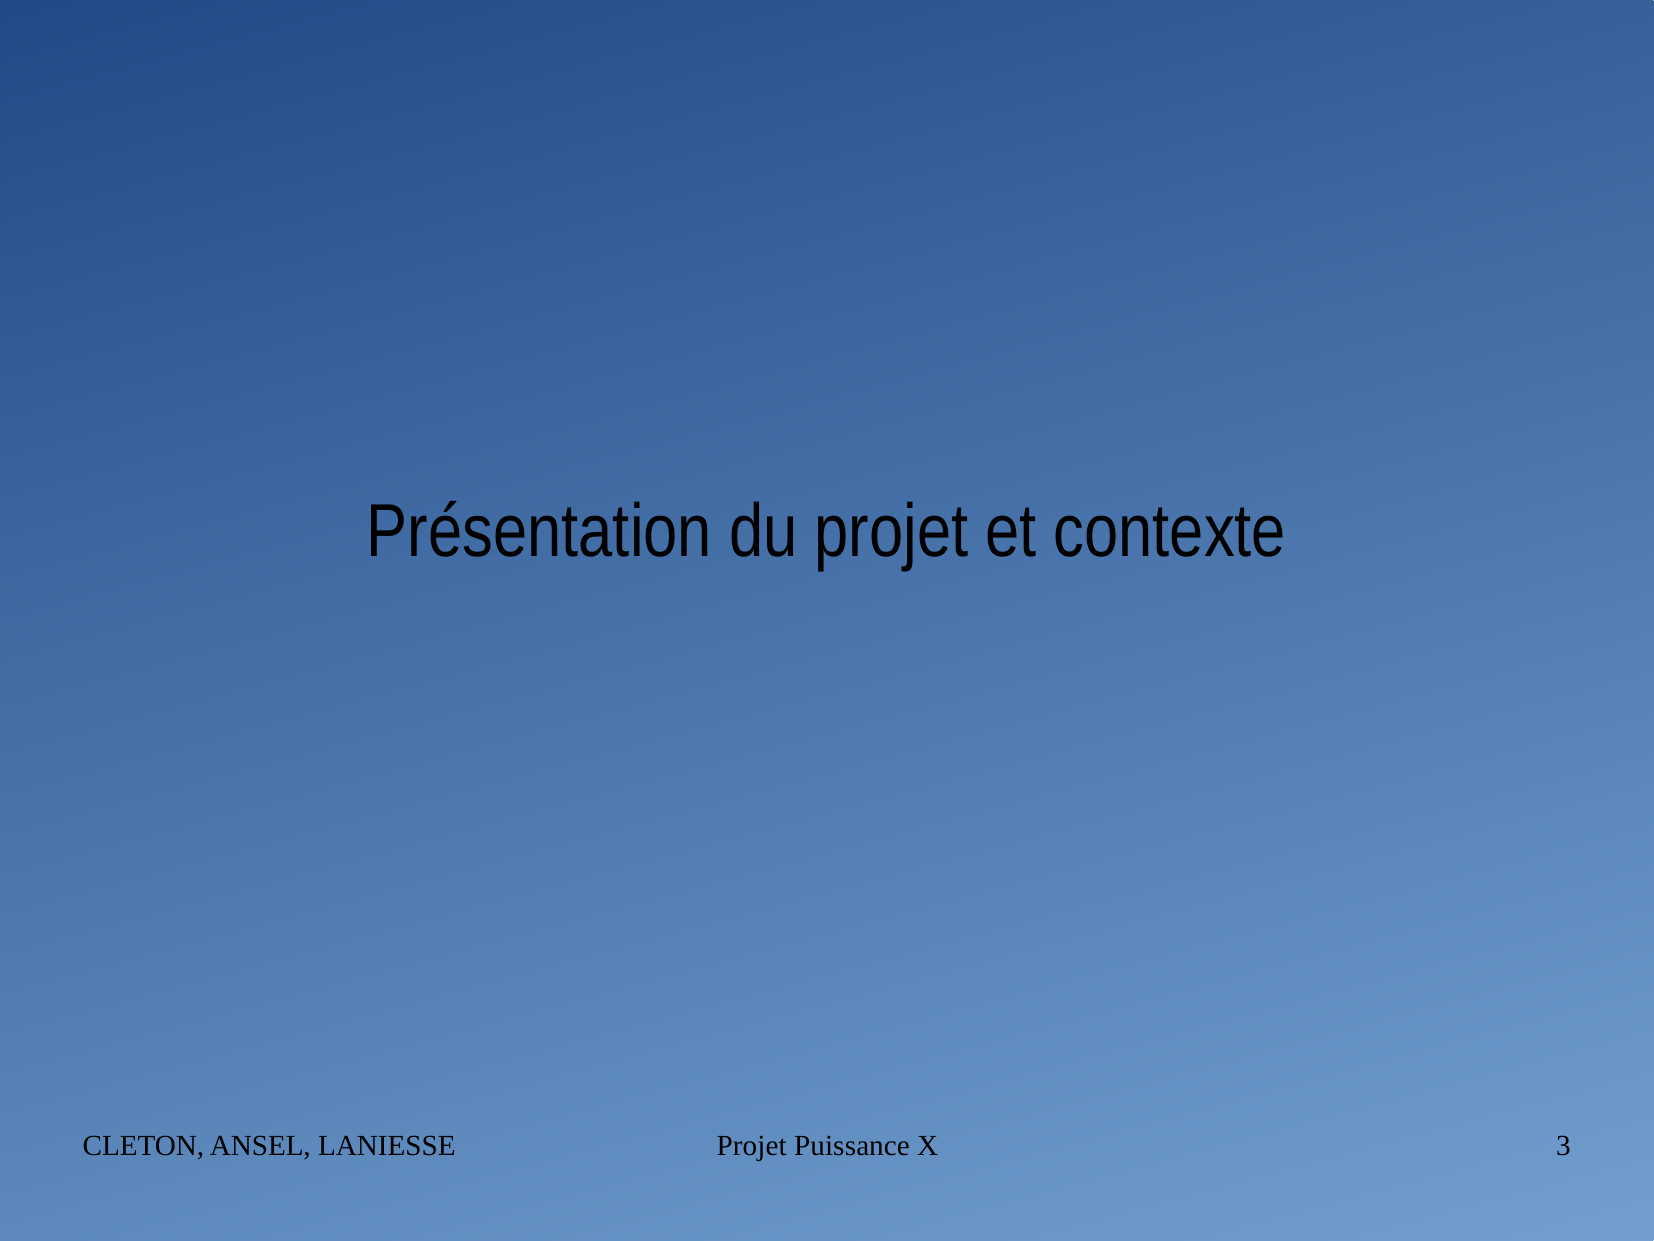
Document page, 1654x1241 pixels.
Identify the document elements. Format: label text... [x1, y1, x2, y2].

subtitle Présentation du projet et contexte [82, 49, 1571, 1010]
